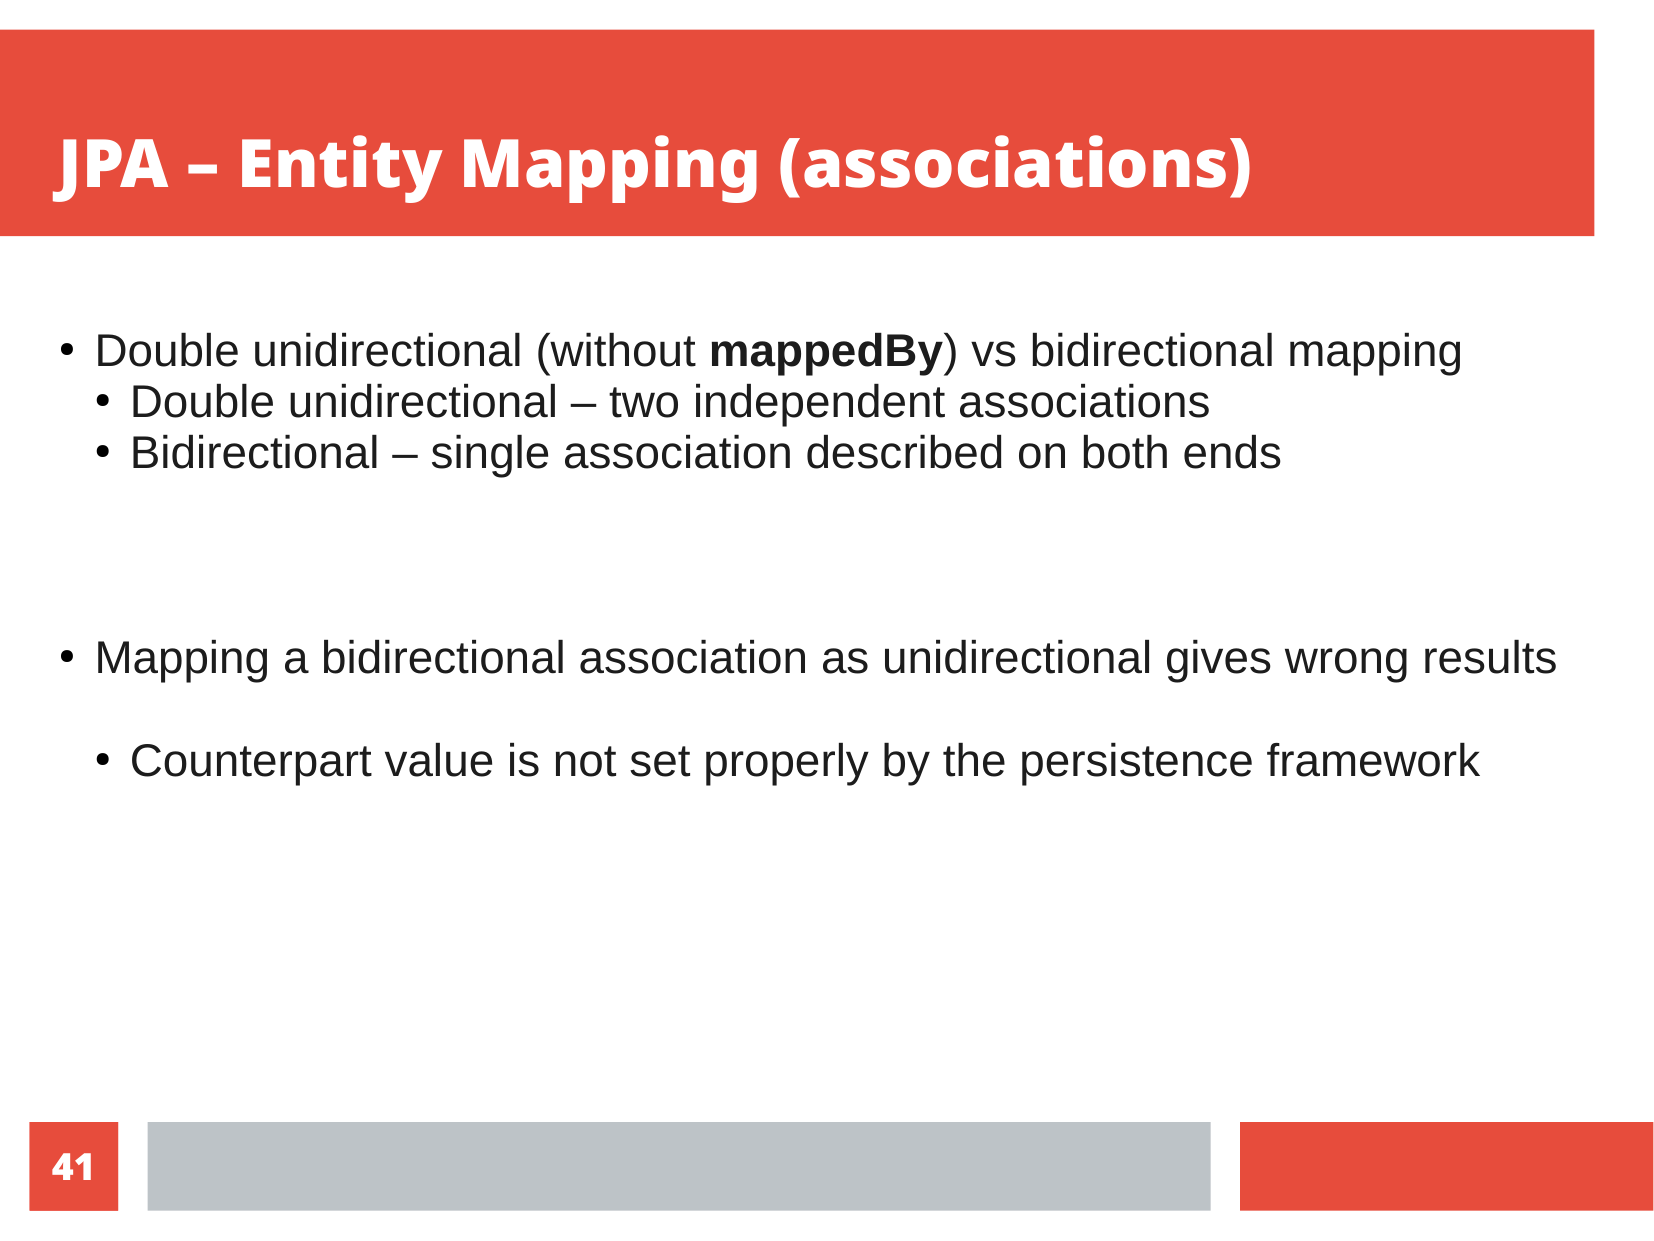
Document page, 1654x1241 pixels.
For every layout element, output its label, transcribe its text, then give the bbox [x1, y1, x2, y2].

subtitle Double unidirectional (without mappedBy) vs bidirectional mapping Double unidirectional – two independent associations Bidirectional – single association described on both ends Mapping a bidirectional association as unidirectional gives wrong results Counterpart value is not set properly by the persistence framework [59, 324, 1565, 1093]
title JPA – Entity Mapping (associations) [59, 59, 1595, 207]
